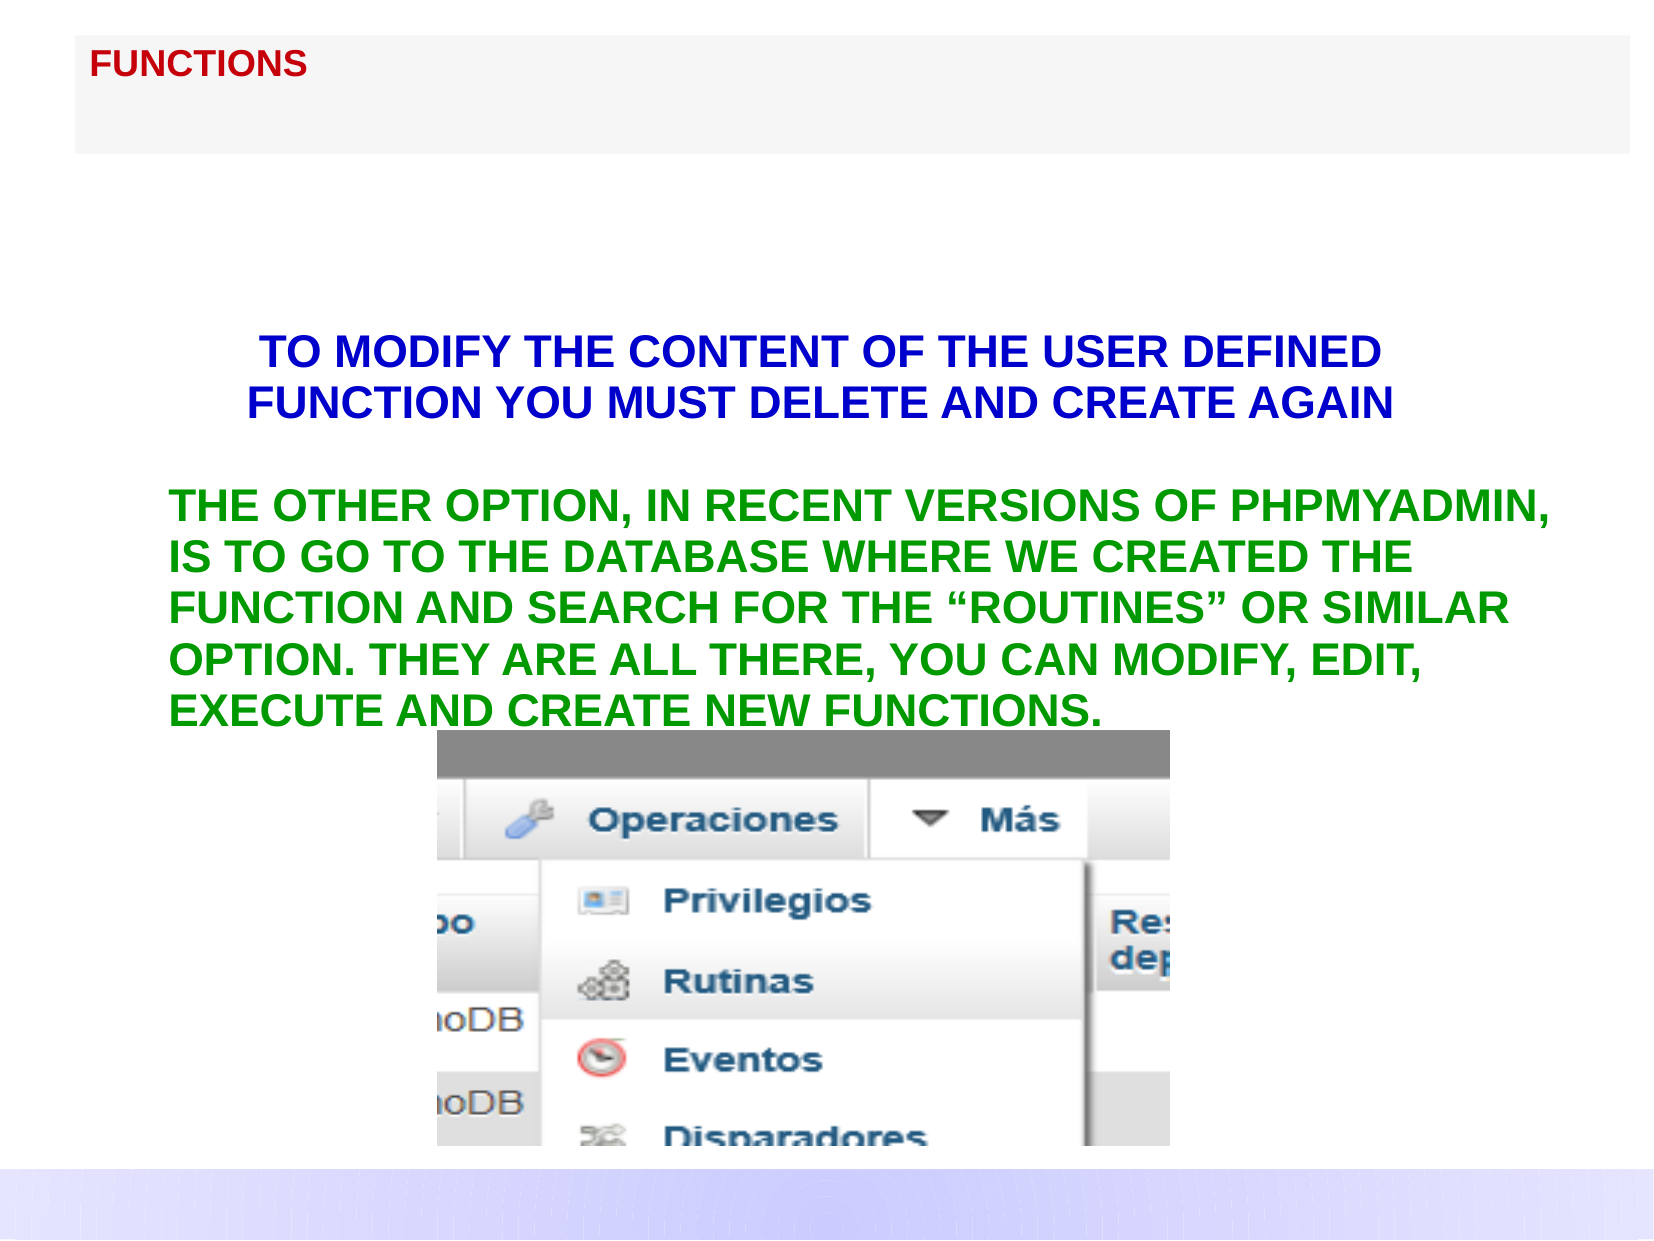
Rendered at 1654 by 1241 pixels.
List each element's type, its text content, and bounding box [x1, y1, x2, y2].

text_box [0, 304, 1654, 1221]
text_box FUNCTIONS [74, 35, 1630, 154]
picture [437, 730, 1170, 1146]
text_box TO MODIFY THE CONTENT OF THE USER DEFINED FUNCTION YOU MUST DELETE AND CREATE AGAIN [129, 318, 1512, 439]
text_box THE OTHER OPTION, IN RECENT VERSIONS OF PHPMYADMIN, IS TO GO TO THE DATABASE WHERE WE CREATED THE FUNCTION AND SEARCH FOR THE “ROUTINES” OR SIMILAR OPTION. THEY ARE ALL THERE, YOU CAN MODIFY, EDIT, EXECUTE AND CREATE NEW FUNCTIONS. [153, 472, 1583, 801]
